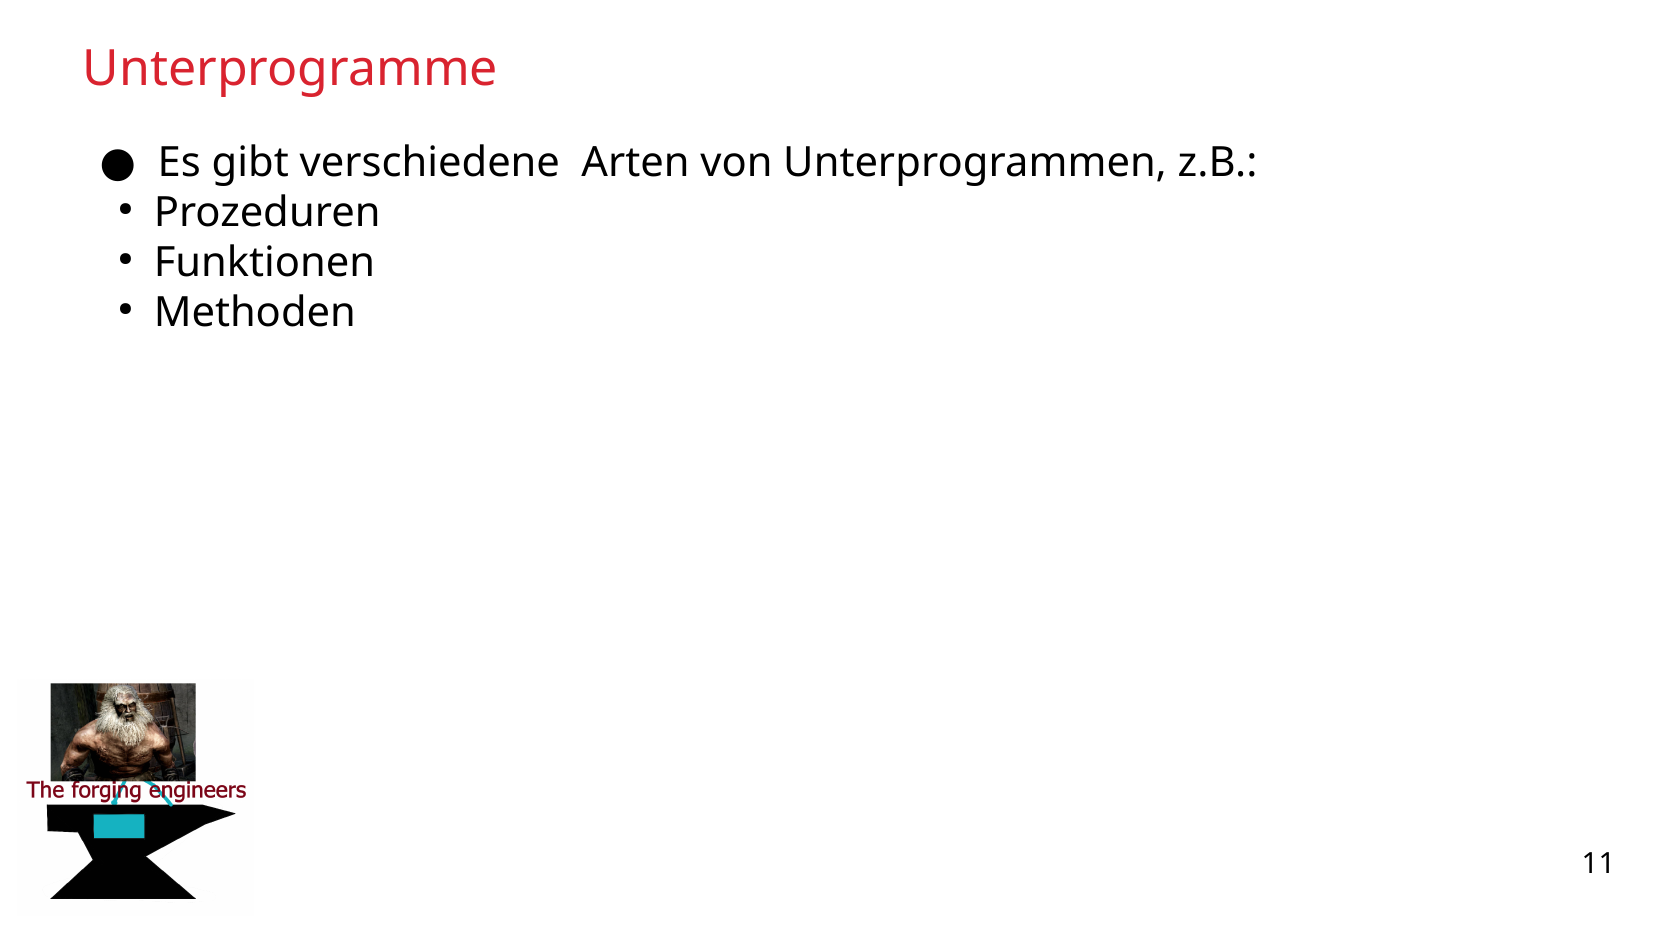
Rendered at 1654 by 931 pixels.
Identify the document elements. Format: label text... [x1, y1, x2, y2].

text_box Es gibt verschiedene Arten von Unterprogrammen, z.B.: Prozeduren Funktionen Methoden [82, 135, 1560, 343]
picture [17, 679, 254, 916]
title Unterprogramme [82, 37, 1571, 95]
